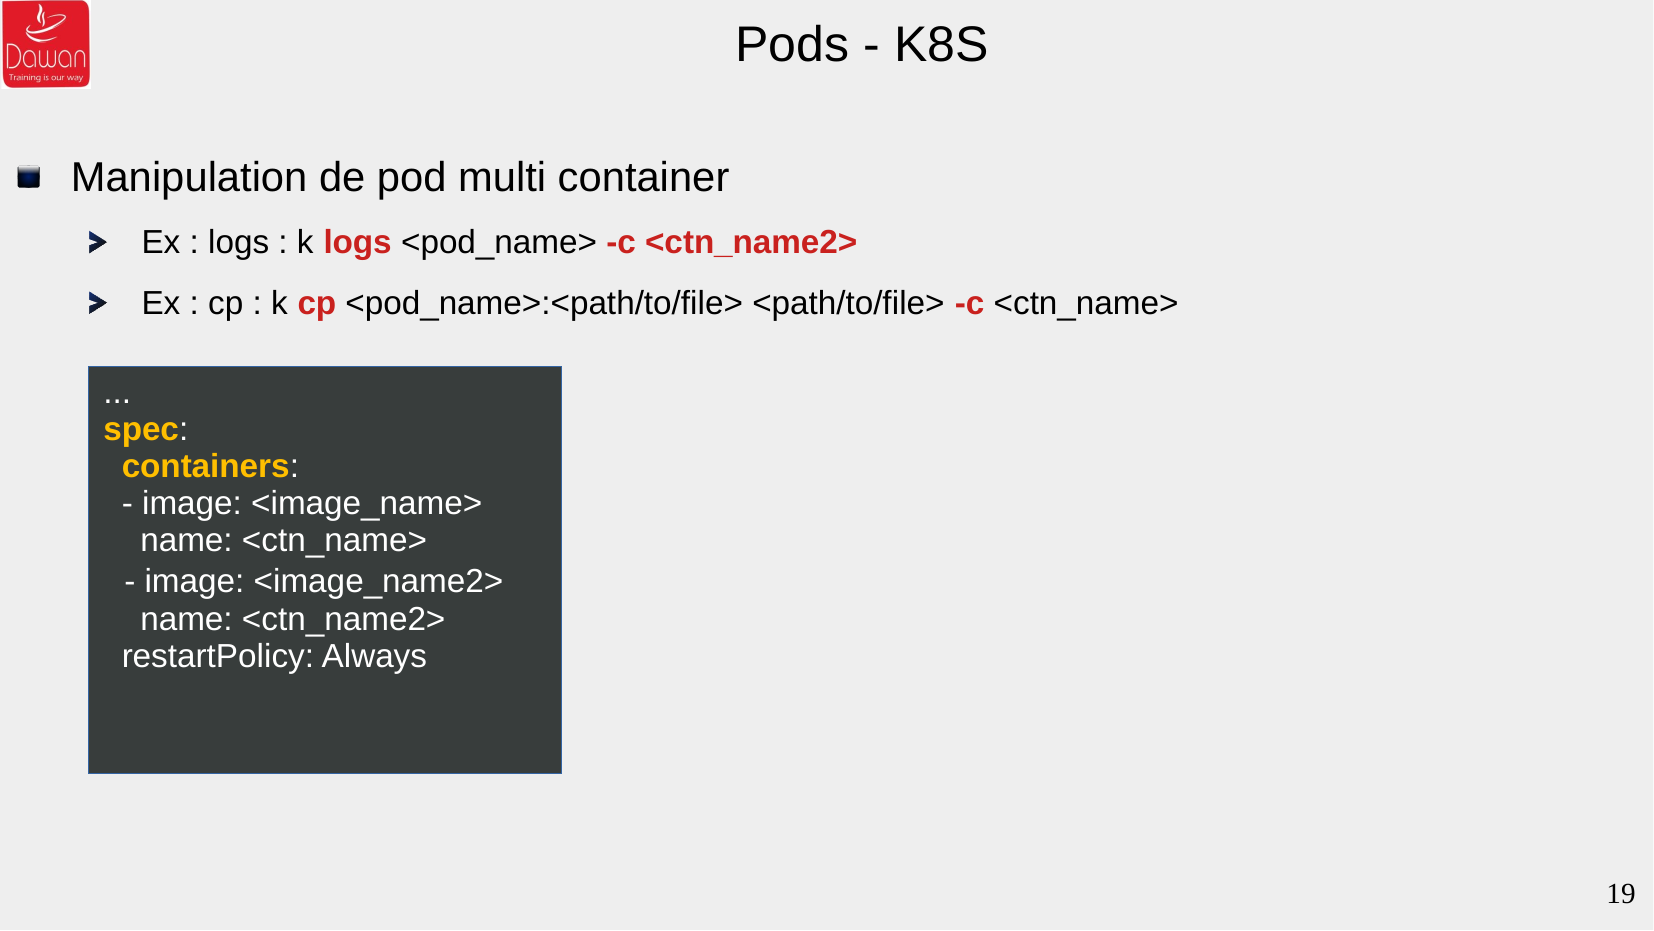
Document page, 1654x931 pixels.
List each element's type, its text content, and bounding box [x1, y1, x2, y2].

text_box ... spec: containers: - image: <image_name> name: <ctn_name> - image: <image_name2> name: <ctn_name2> restartPolicy: Always [88, 366, 562, 774]
title Pods - K8S [366, 0, 1287, 88]
list Manipulation de pod multi container Ex : logs : k logs <pod_name> -c <ctn_name2> Ex : cp : k cp <pod_name>:<path/to/file> <path/to/file> -c <ctn_name> [0, 88, 1654, 886]
picture [1, 0, 91, 88]
